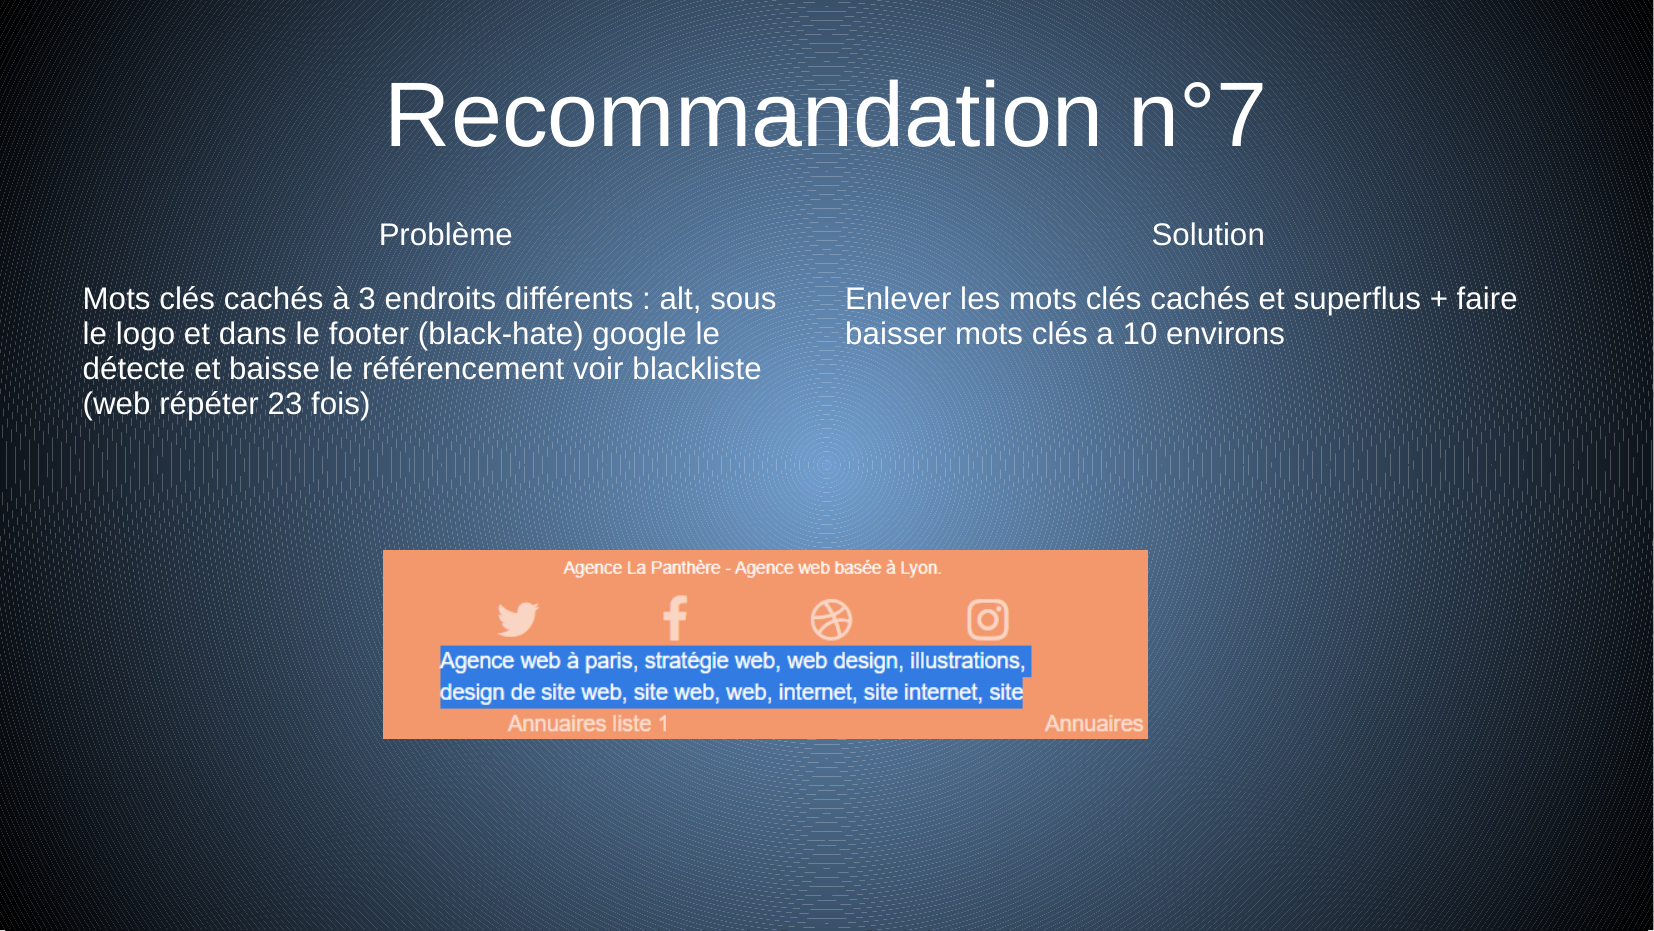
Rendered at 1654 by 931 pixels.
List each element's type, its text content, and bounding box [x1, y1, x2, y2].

list Problème Mots clés cachés à 3 endroits différents : alt, sous le logo et dans le footer (black-hate) google le détecte et baisse le référencement voir blackliste (web répéter 23 fois) [82, 217, 809, 758]
list Solution Enlever les mots clés cachés et superflus + faire baisser mots clés a 10 environs [845, 217, 1572, 758]
title Recommandation n°7 [82, 37, 1571, 193]
picture [383, 550, 1148, 739]
